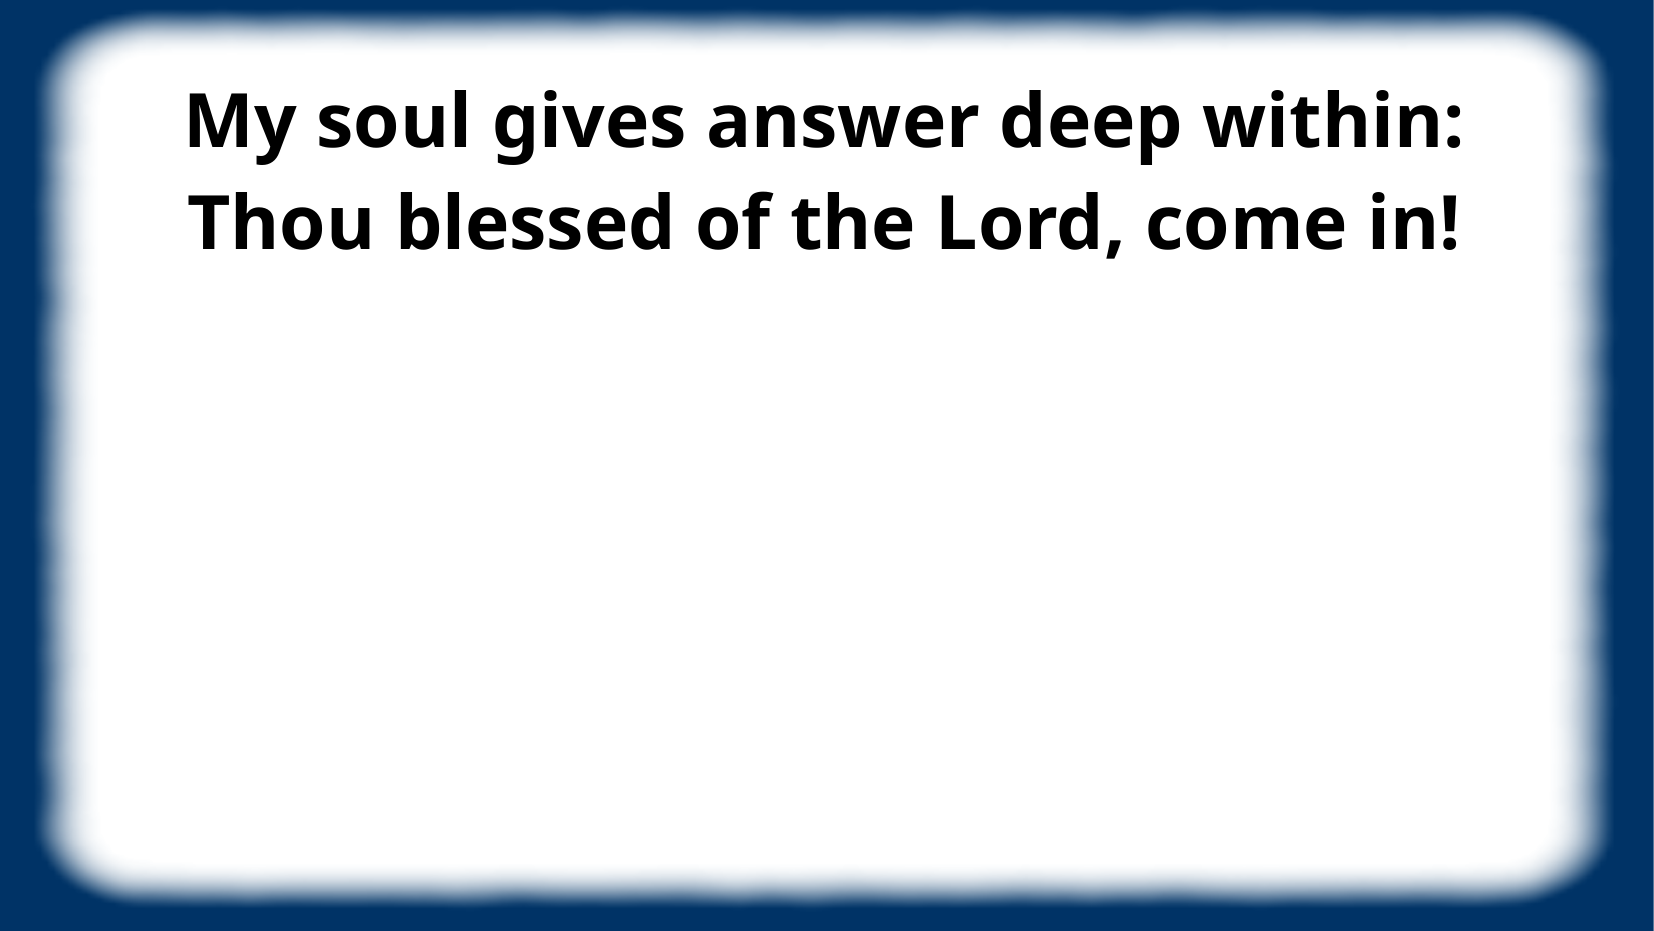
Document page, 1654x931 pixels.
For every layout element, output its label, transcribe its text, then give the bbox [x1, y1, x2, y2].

text_box My soul gives answer deep within: Thou blessed of the Lord, come in! [105, 60, 1546, 275]
picture [0, 0, 1654, 931]
